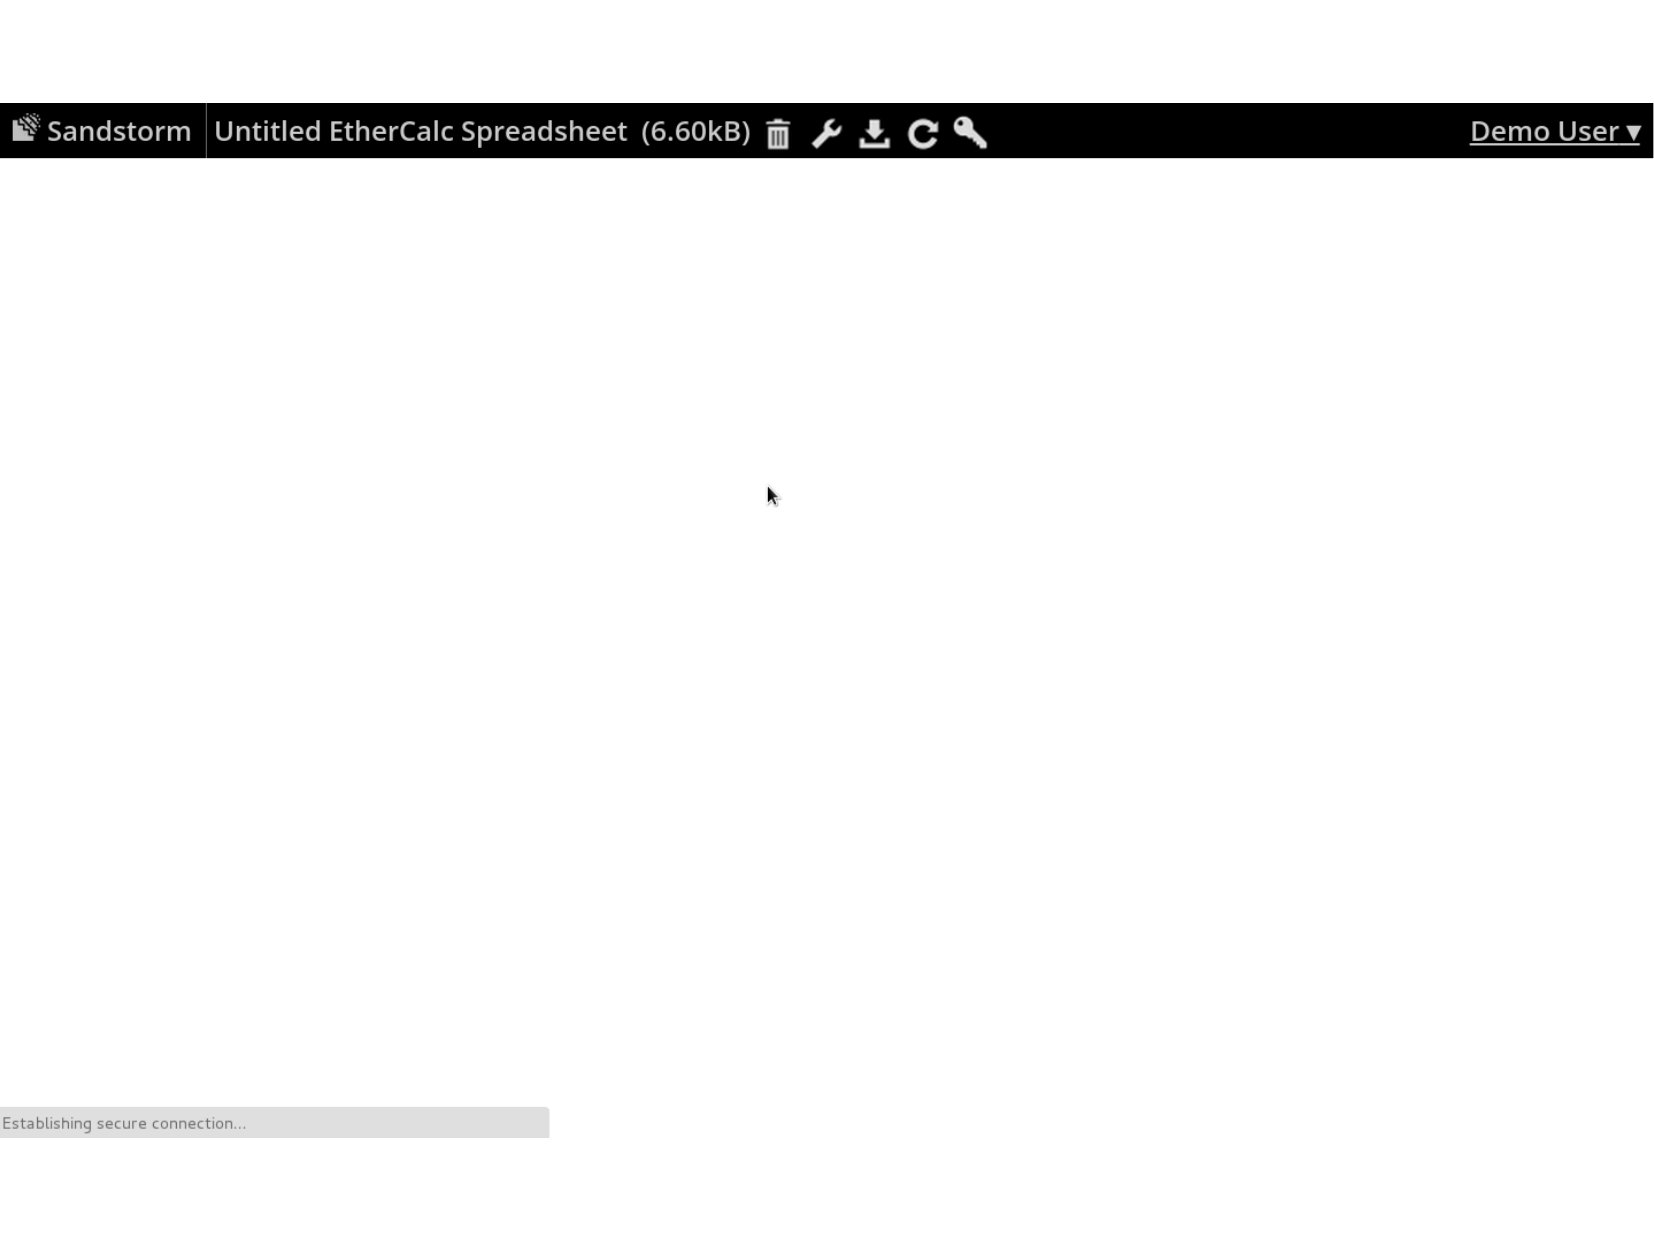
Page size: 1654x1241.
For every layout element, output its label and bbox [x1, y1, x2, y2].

picture [0, 103, 1654, 1138]
